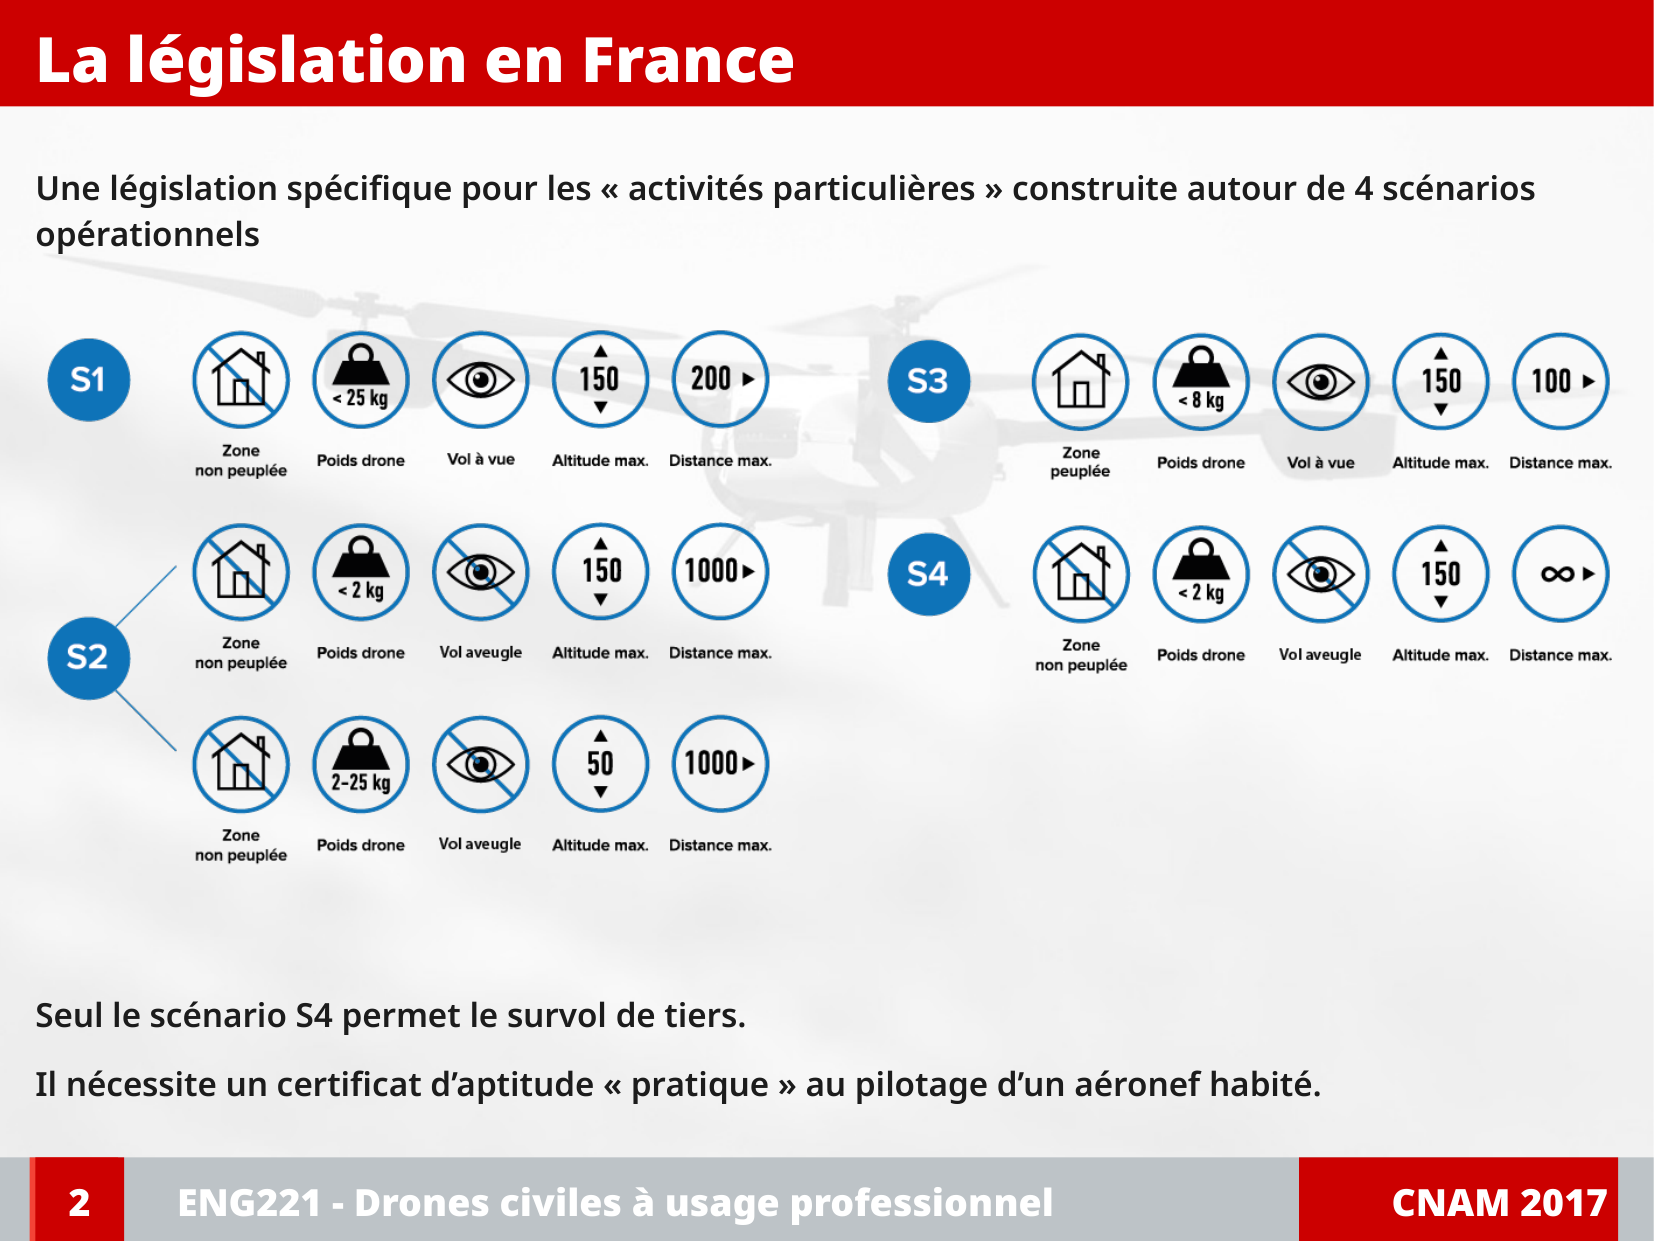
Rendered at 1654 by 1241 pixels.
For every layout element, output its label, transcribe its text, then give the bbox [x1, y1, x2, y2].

picture [0, 107, 1654, 1157]
title La législation en France [35, 0, 1571, 101]
list Une législation spécifique pour les « activités particulières » construite autour de 4 scénarios opérationnels [35, 165, 1619, 296]
list Seul le scénario S4 permet le survol de tiers. Il nécessite un certificat d’aptitude « pratique » au pilotage d’un aéronef habité. [35, 992, 1619, 1123]
